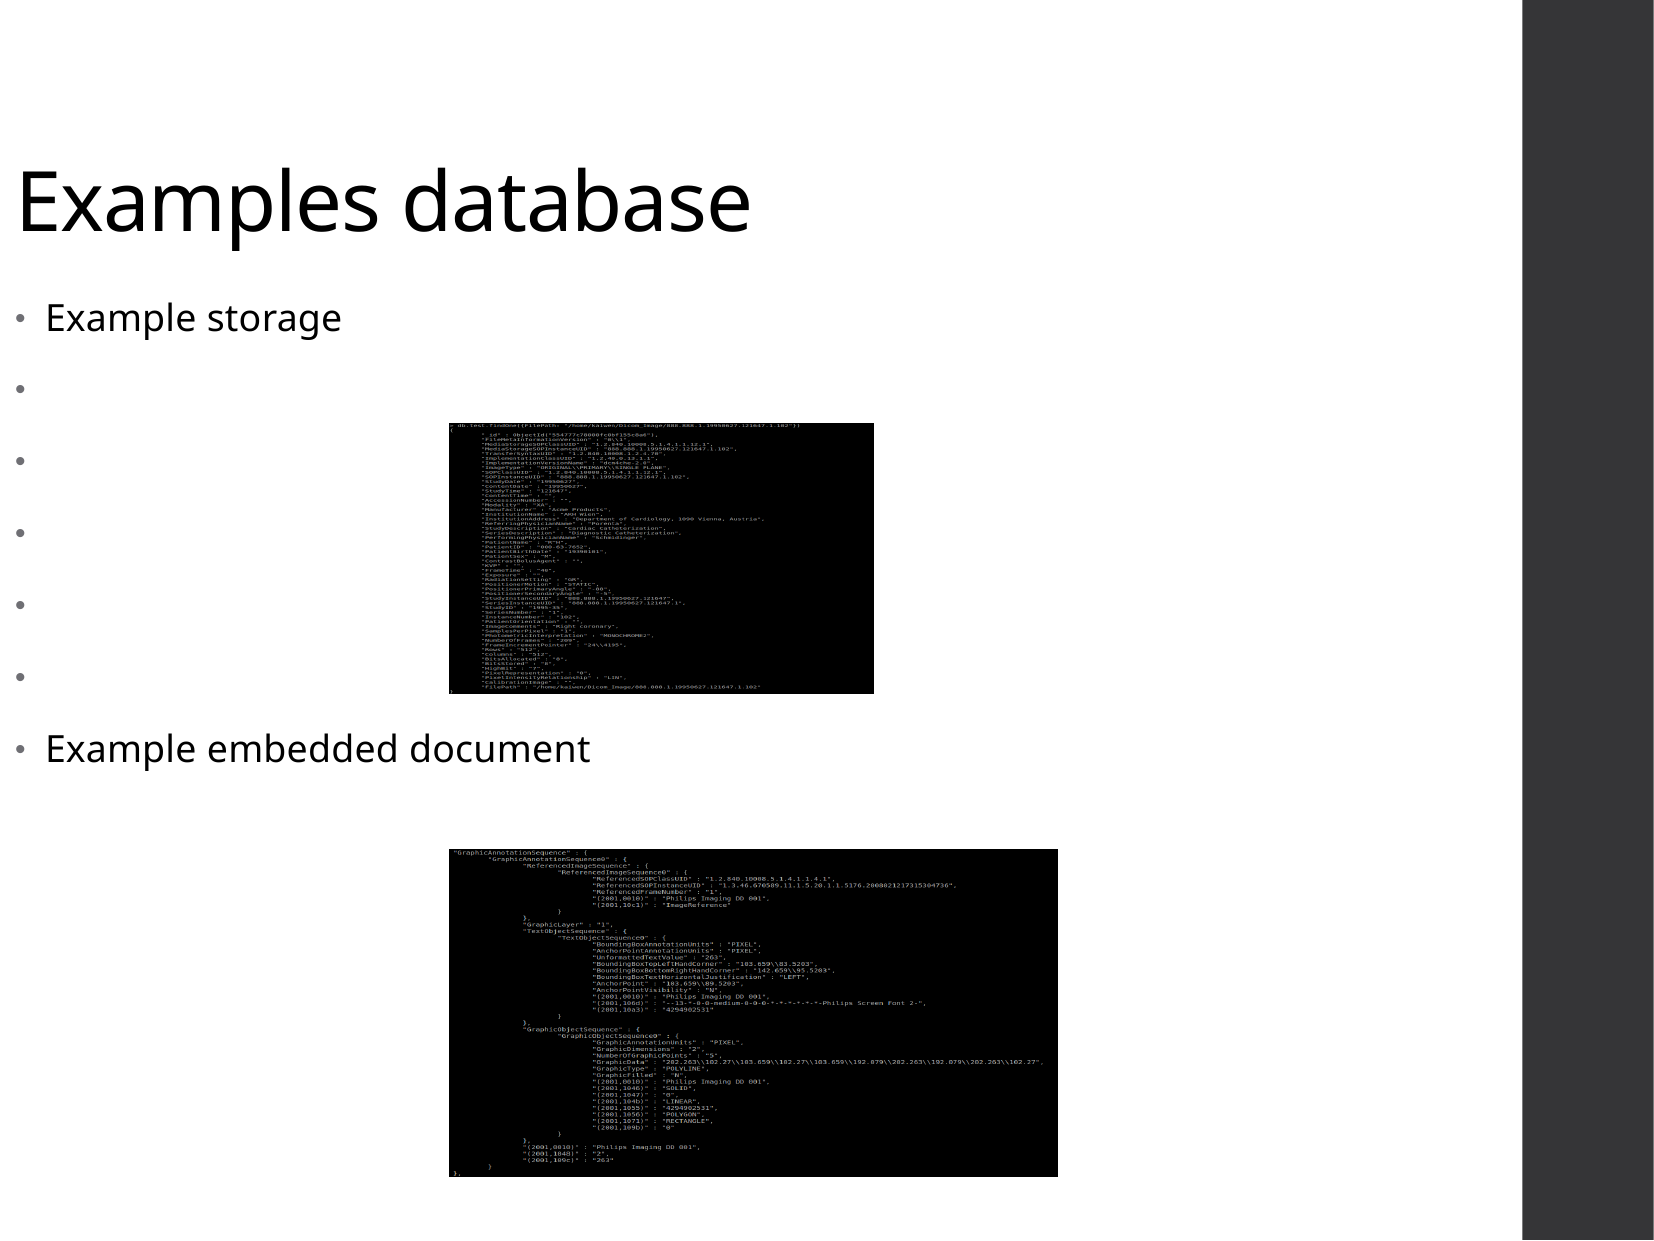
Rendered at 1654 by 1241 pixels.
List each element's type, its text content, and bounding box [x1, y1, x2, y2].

title Examples database [0, 141, 1489, 257]
picture [449, 849, 1058, 1177]
list Example storage Example embedded document [0, 290, 1489, 1010]
picture [449, 423, 874, 694]
